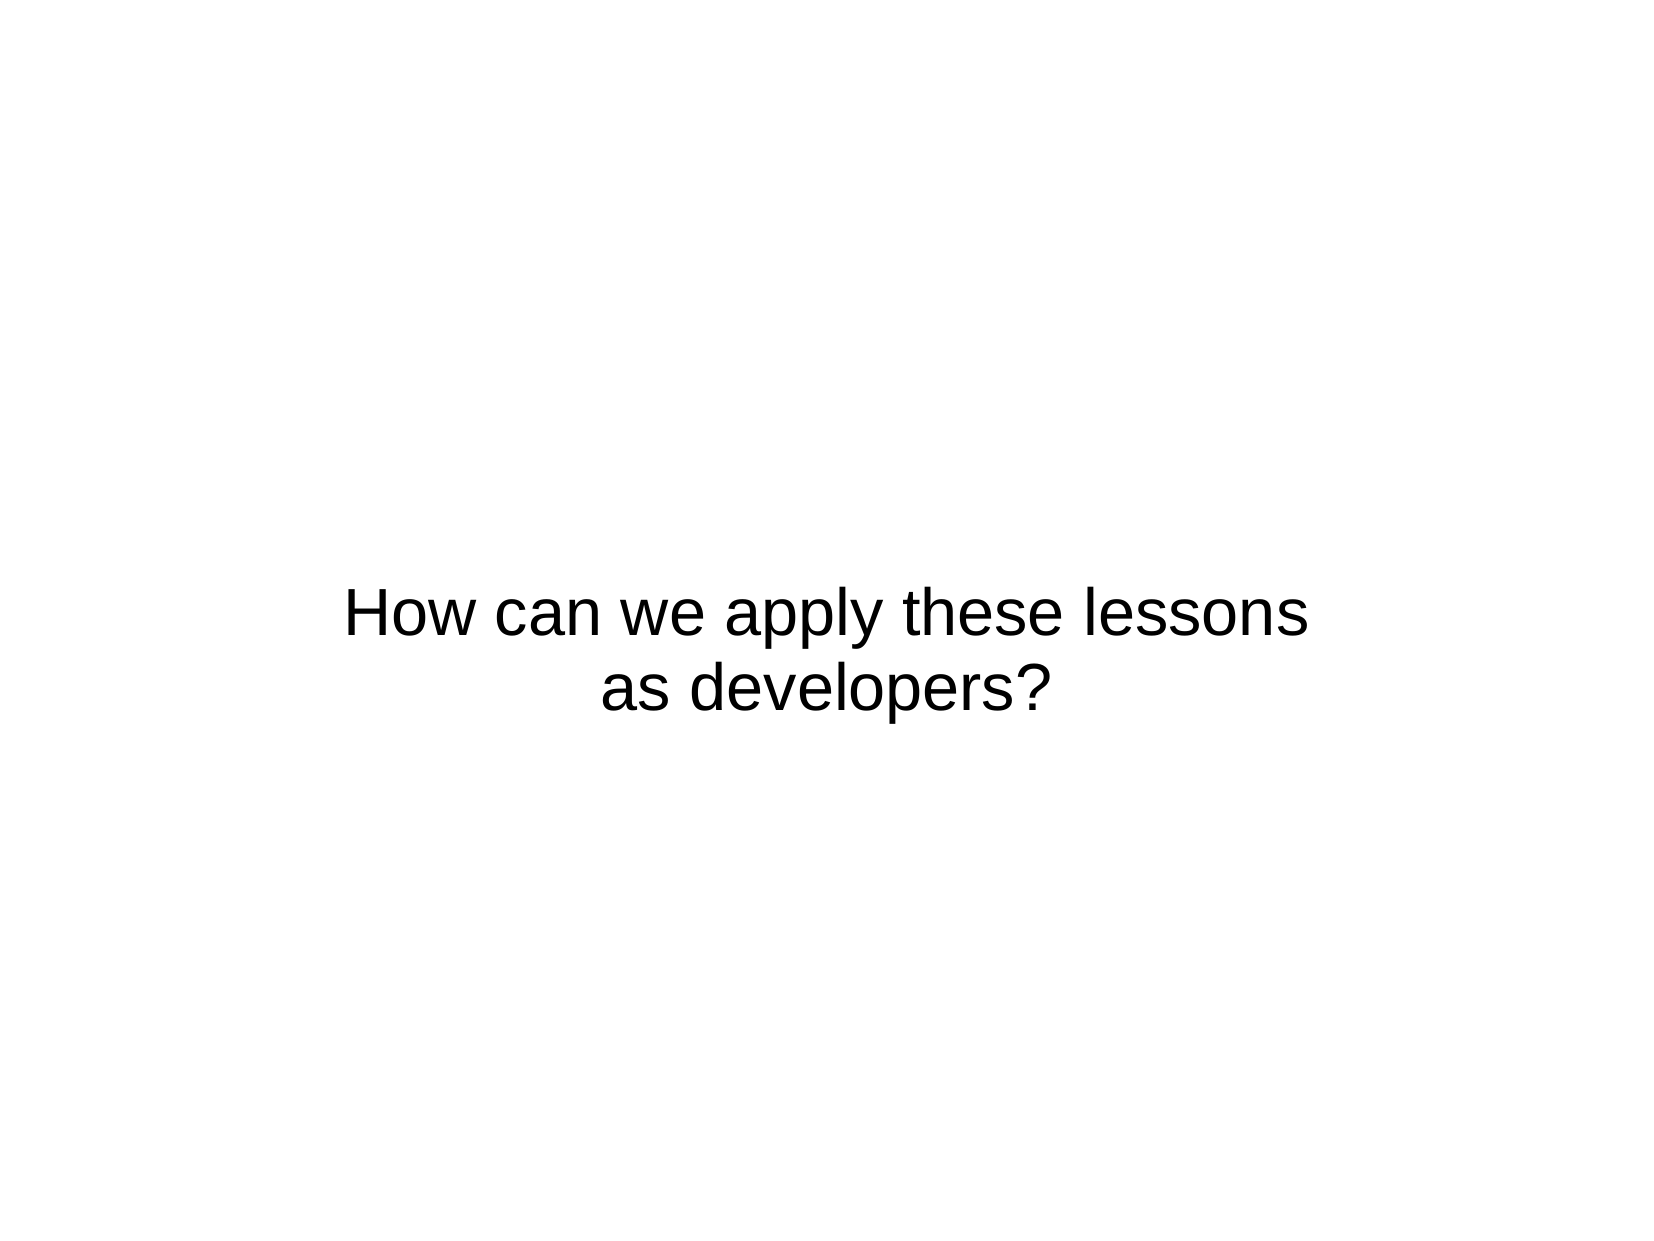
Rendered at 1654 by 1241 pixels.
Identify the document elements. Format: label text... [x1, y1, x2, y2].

subtitle How can we apply these lessons as developers? [82, 290, 1571, 1010]
